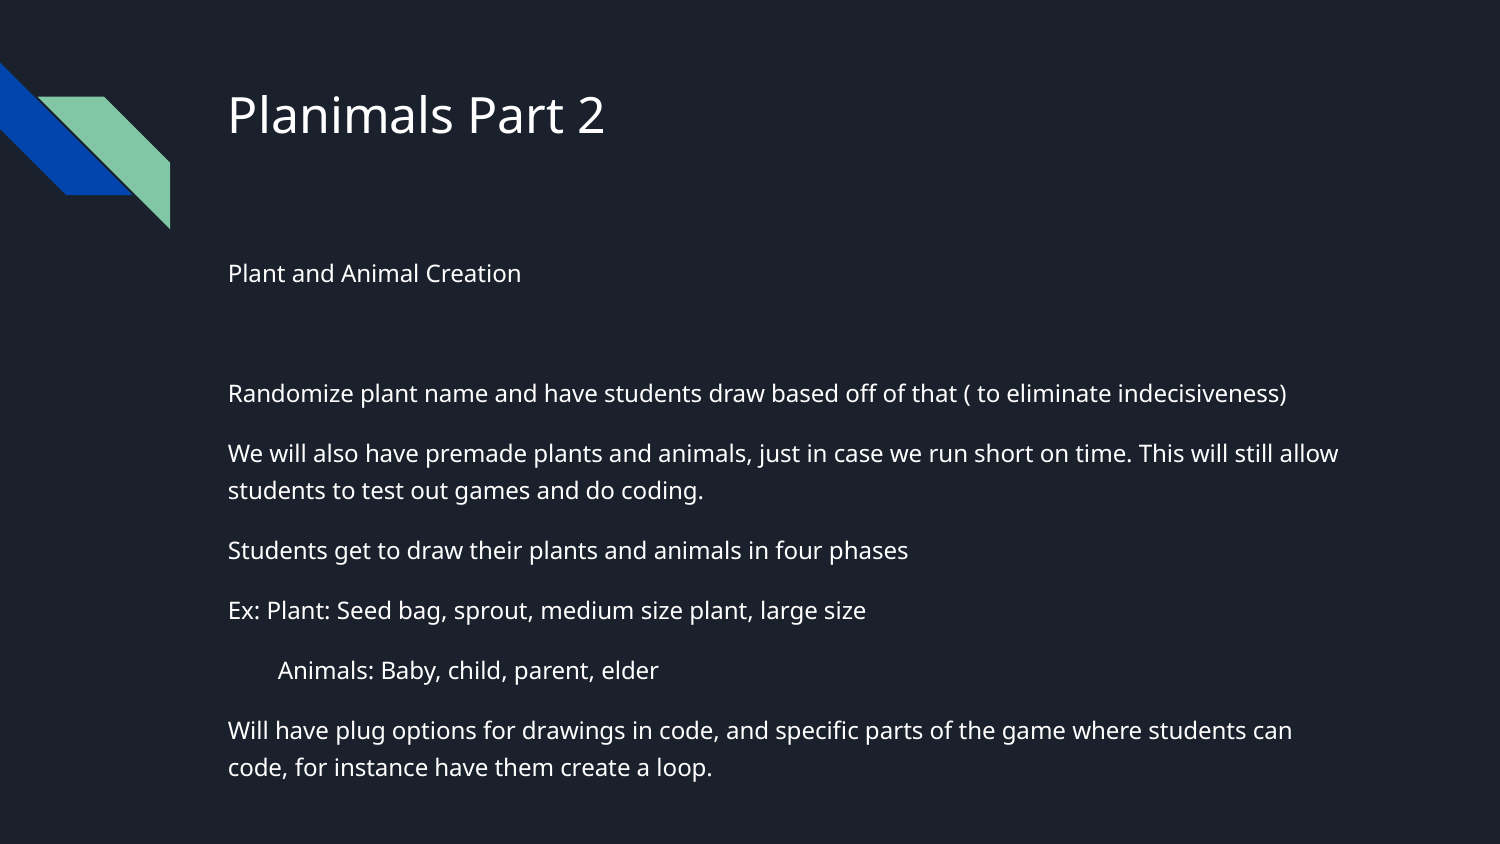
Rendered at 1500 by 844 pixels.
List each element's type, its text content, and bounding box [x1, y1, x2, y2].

list Plant and Animal Creation Randomize plant name and have students draw based off of that ( to eliminate indecisiveness) We will also have premade plants and animals, just in case we run short on time. This will still allow students to test out games and do coding. Students get to draw their plants and animals in four phases Ex: Plant: Seed bag, sprout, medium size plant, large size Animals: Baby, child, parent, elder Will have plug options for drawings in code, and specific parts of the game where students can code, for instance have them create a loop. [212, 236, 1368, 803]
title Planimals Part 2 [212, 64, 1368, 215]
